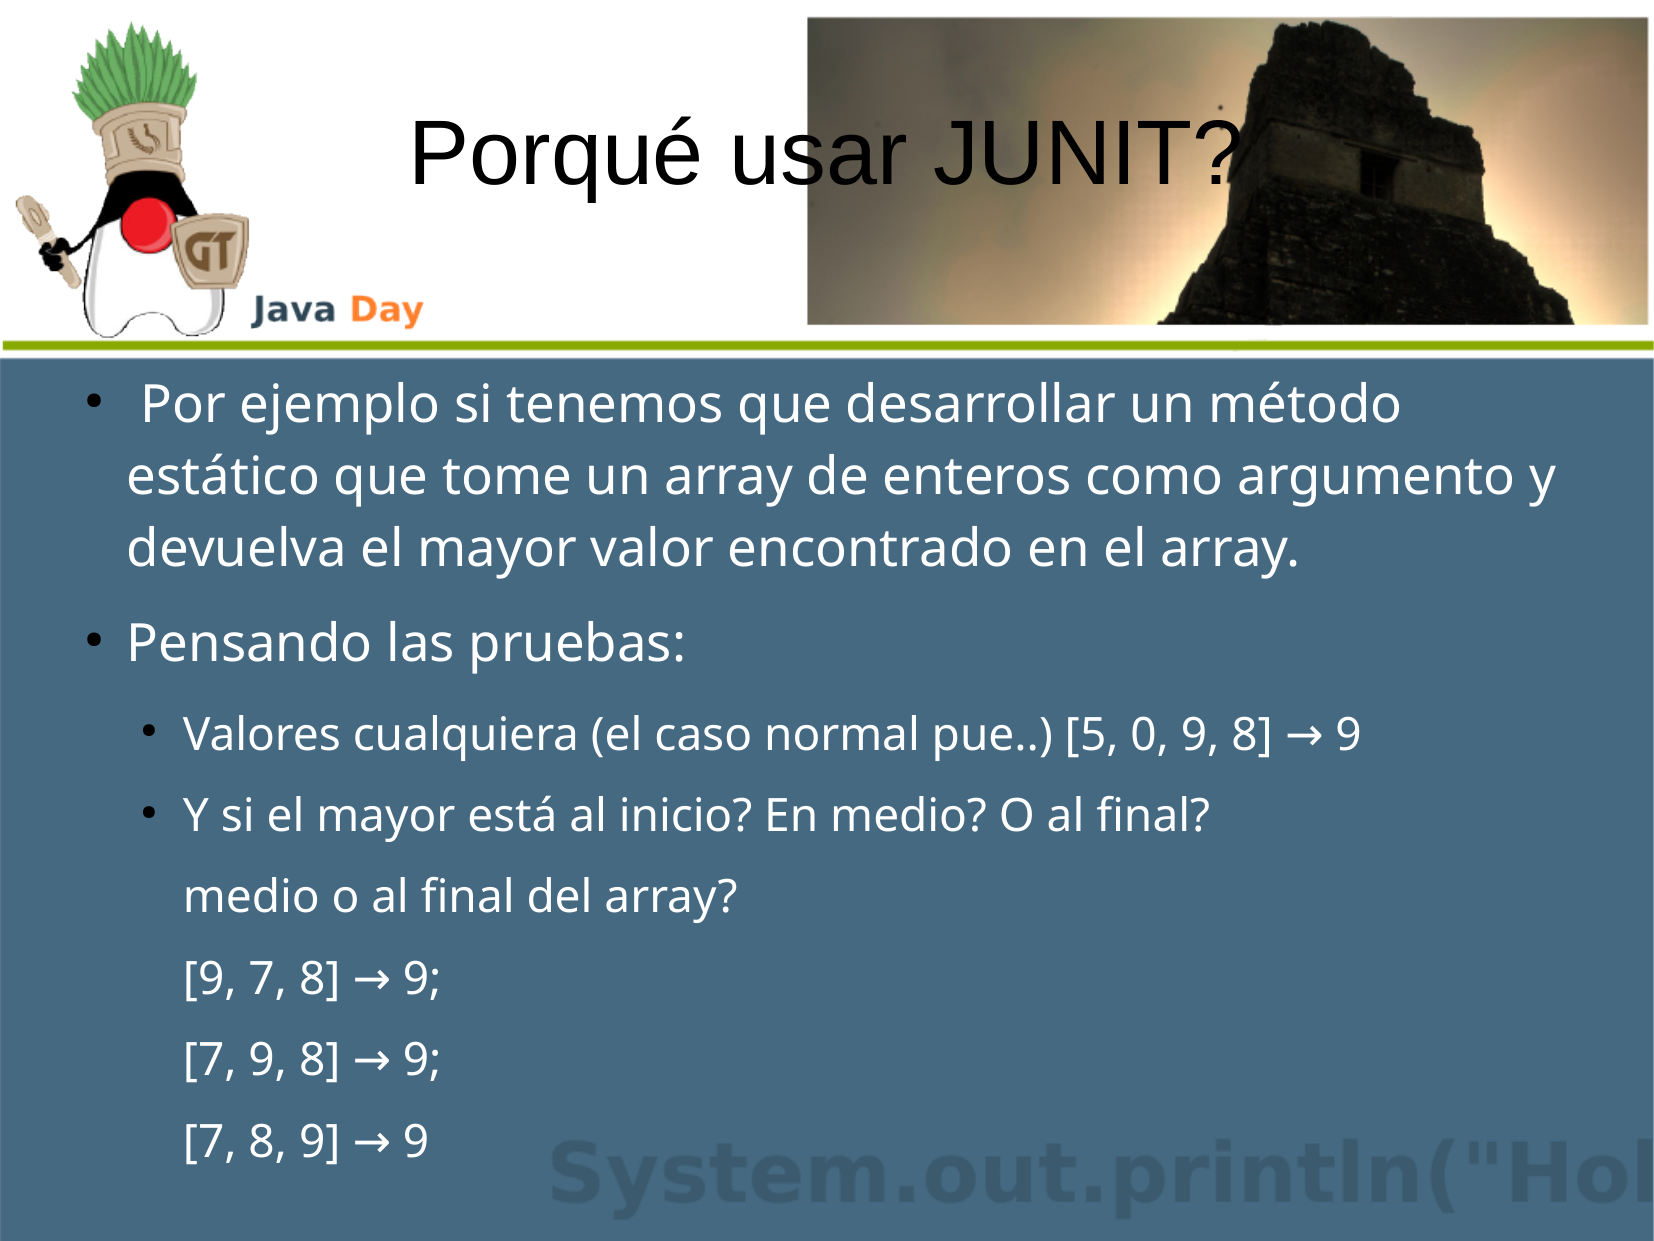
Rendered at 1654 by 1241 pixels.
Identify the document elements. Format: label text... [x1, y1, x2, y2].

title Porqué usar JUNIT? [82, 49, 1571, 257]
list Por ejemplo si tenemos que desarrollar un método estático que tome un array de enteros como argumento y devuelva el mayor valor encontrado en el array. Pensando las pruebas: Valores cualquiera (el caso normal pue..) [5, 0, 9, 8] → 9 Y si el mayor está al inicio? En medio? O al final? medio o al final del array? [9, 7, 8] → 9; [7, 9, 8] → 9; [7, 8, 9] → 9 [70, 366, 1559, 1185]
picture [0, 0, 1654, 1241]
